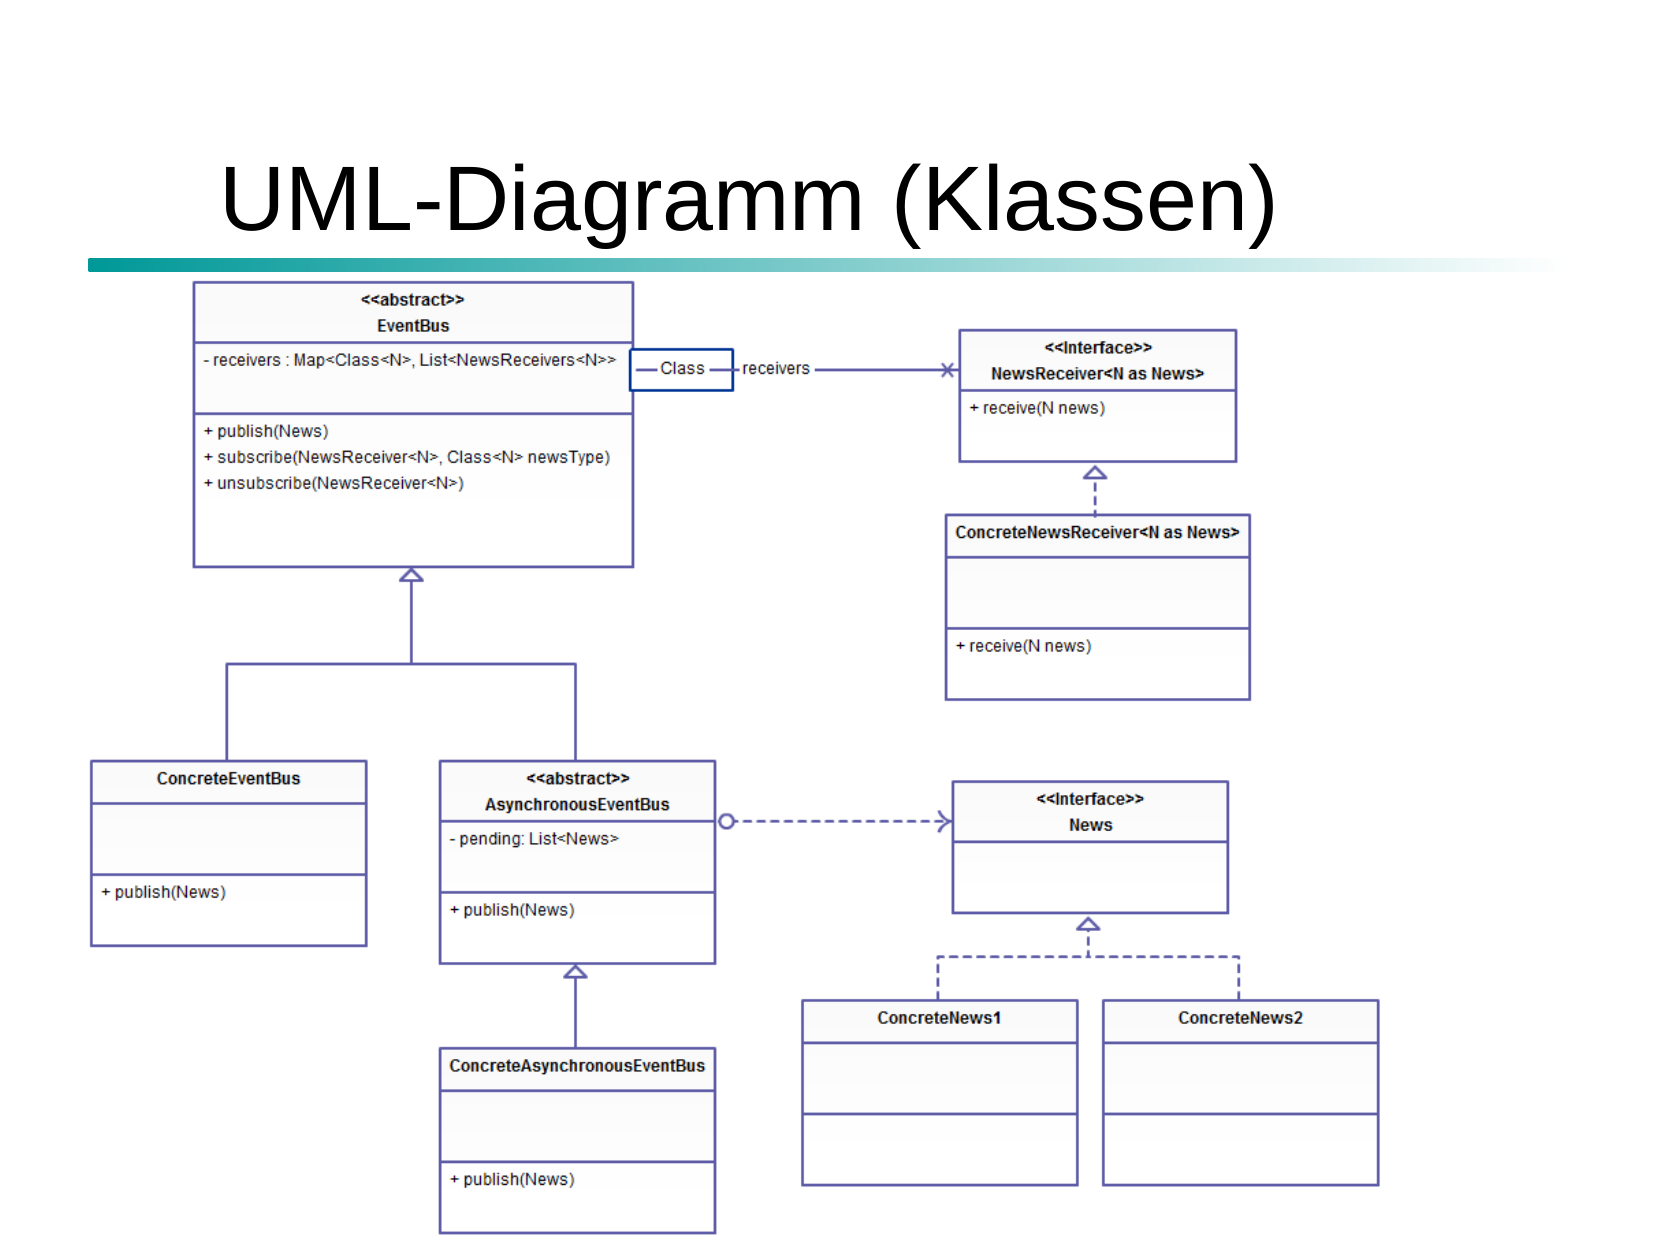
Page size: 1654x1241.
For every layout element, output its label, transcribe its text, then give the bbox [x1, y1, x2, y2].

title UML-Diagramm (Klassen) [112, 99, 1388, 273]
picture [82, 273, 1388, 1240]
